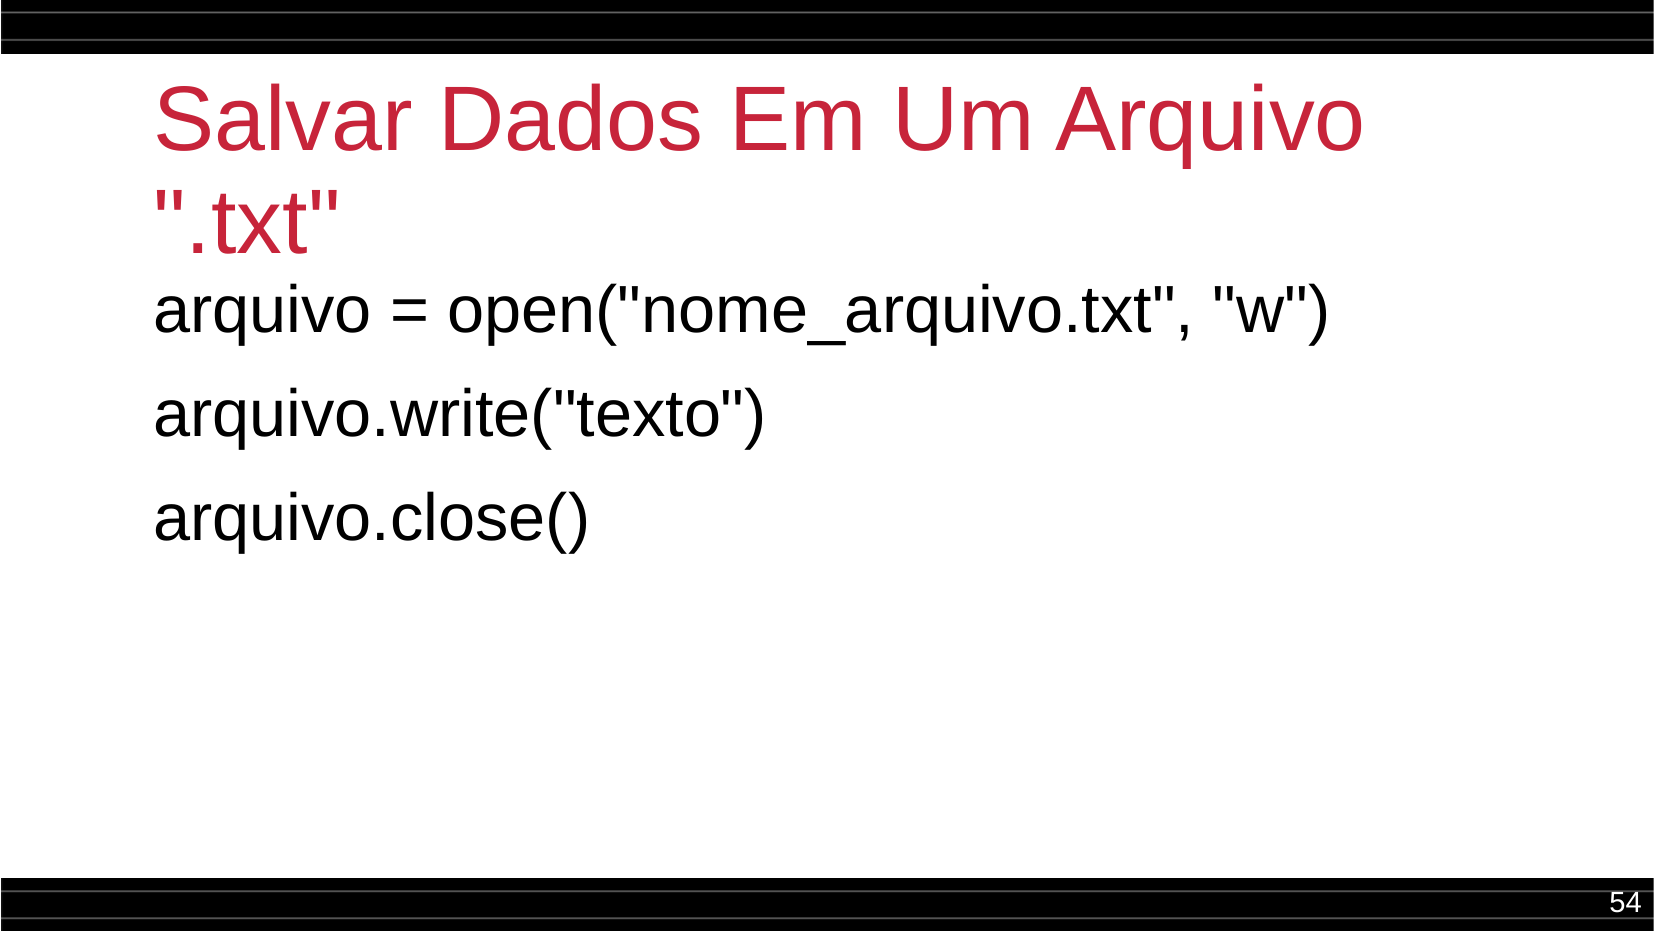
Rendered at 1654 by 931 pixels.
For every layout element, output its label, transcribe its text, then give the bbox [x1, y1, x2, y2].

list arquivo = open("nome_arquivo.txt", "w") arquivo.write("texto") arquivo.close() [82, 271, 1571, 758]
picture [1, 878, 1654, 931]
picture [1, 0, 1654, 54]
title Salvar Dados Em Um Arquivo ".txt" [82, 67, 1571, 271]
